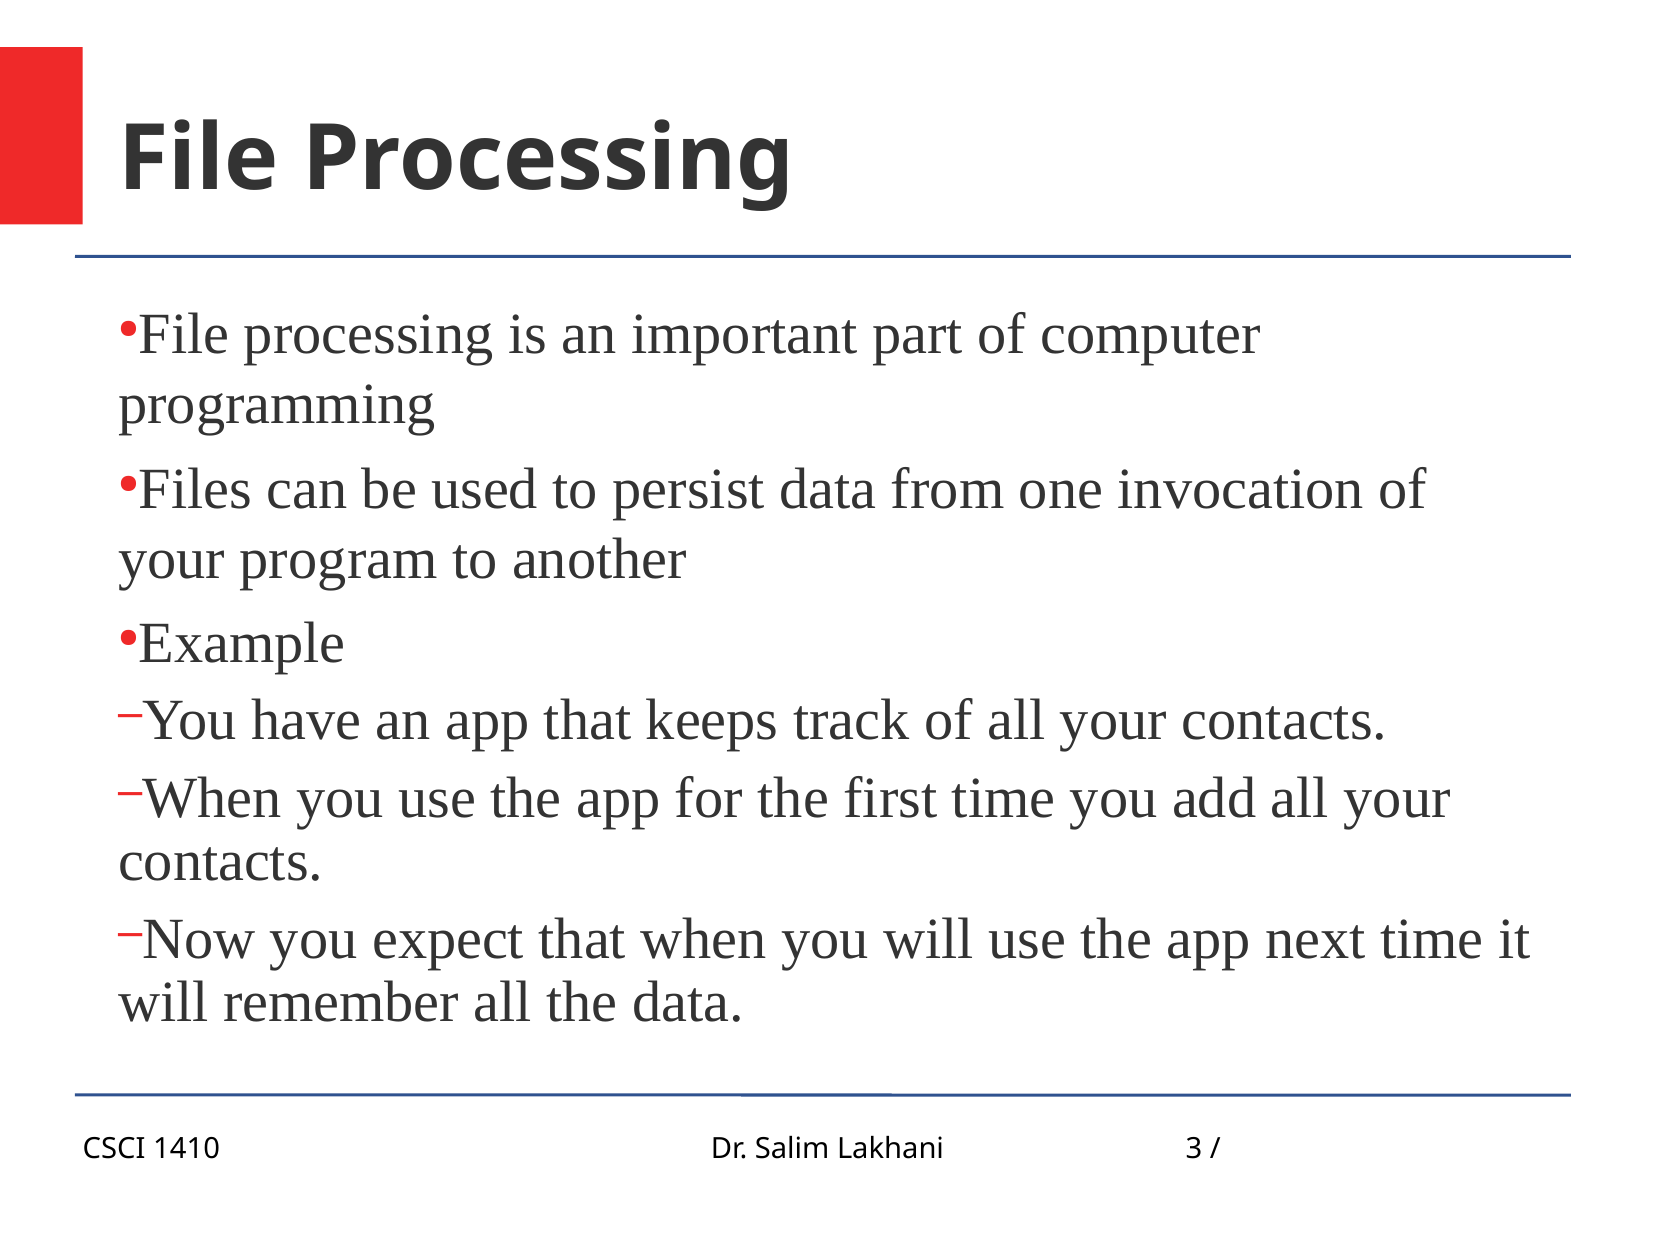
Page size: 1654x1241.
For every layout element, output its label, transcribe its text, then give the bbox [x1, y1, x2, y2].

text_box Dr. Salim Lakhani [565, 1129, 1090, 1216]
text_box / [1185, 1129, 1571, 1216]
list File processing is an important part of computer programming Files can be used to persist data from one invocation of your program to another Example You have an app that keeps track of all your contacts. When you use the app for the first time you add all your contacts. Now you expect that when you will use the app next time it will remember all the data. [118, 295, 1536, 1080]
text_box CSCI 1410 [82, 1129, 468, 1216]
title File Processing [118, 49, 1571, 257]
